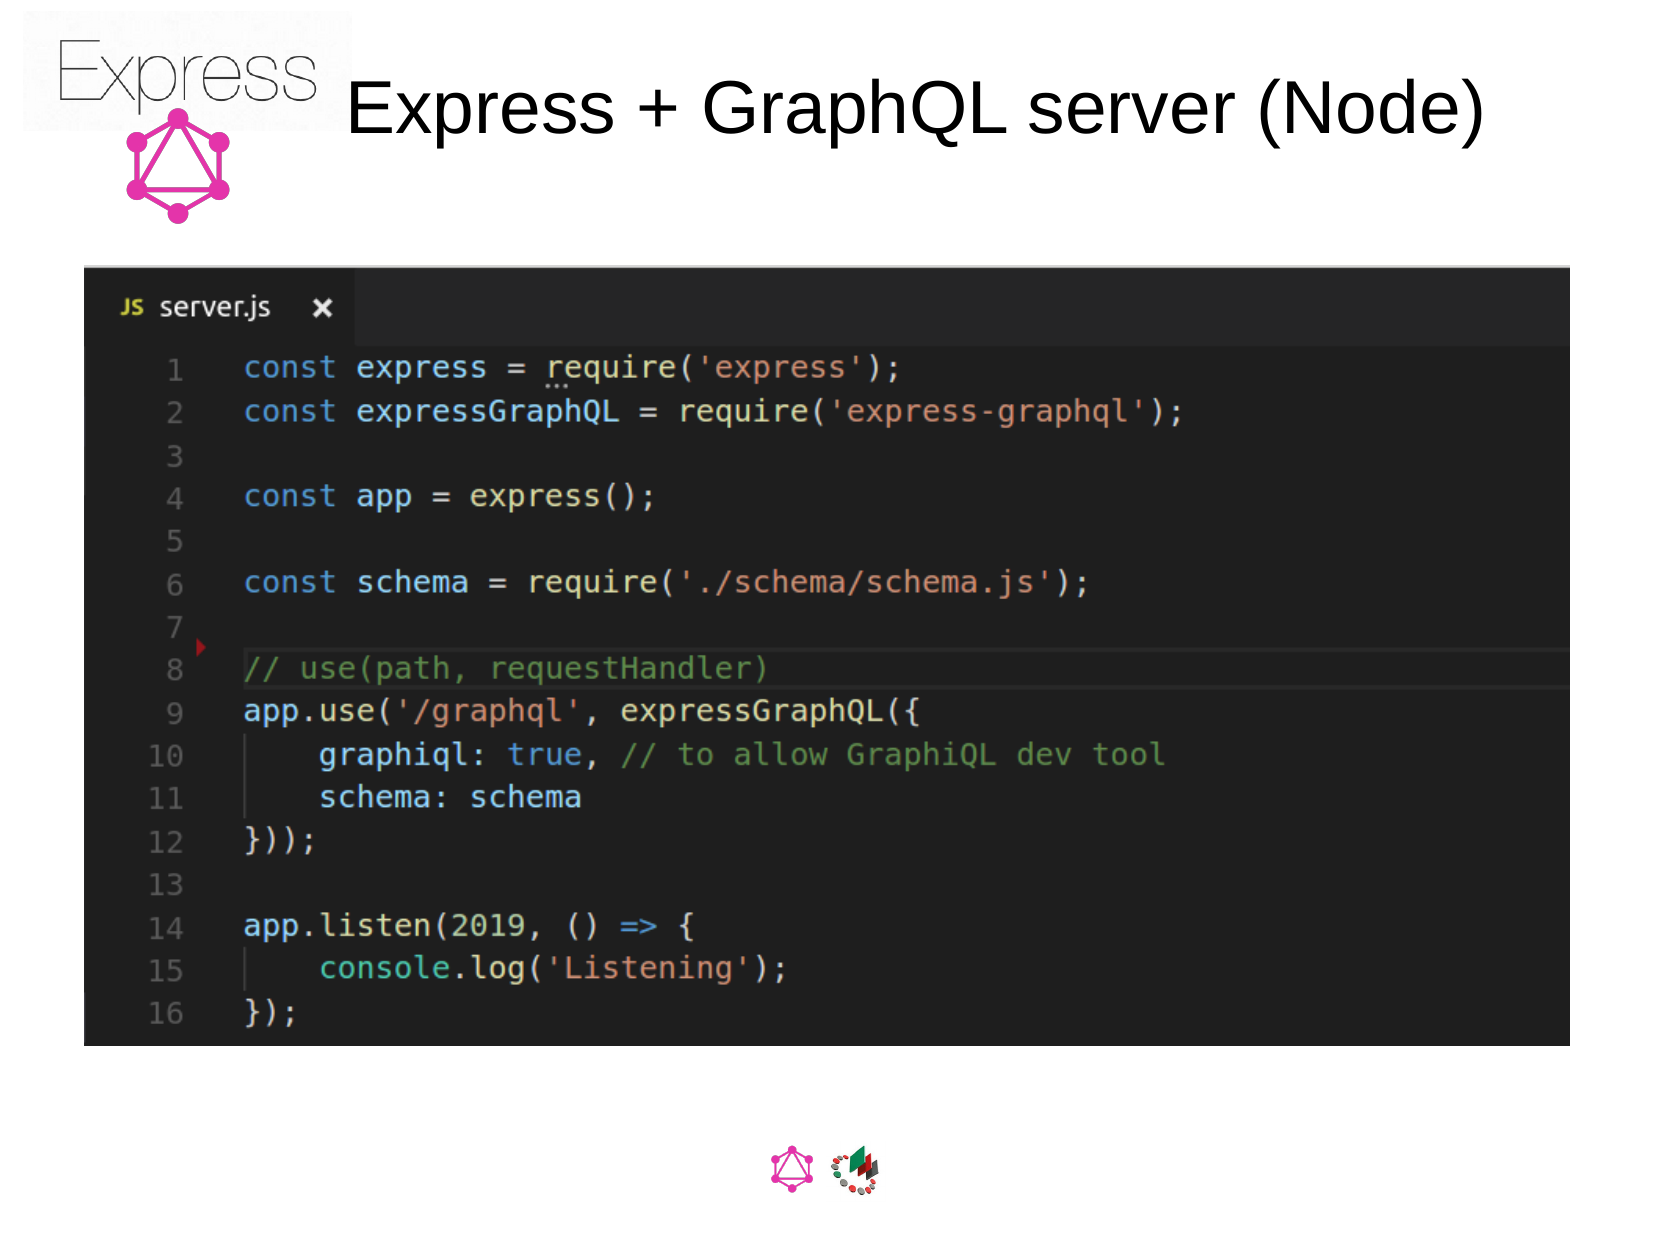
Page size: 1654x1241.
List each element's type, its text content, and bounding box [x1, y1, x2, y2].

picture [23, 11, 352, 131]
picture [119, 107, 237, 225]
picture [768, 1145, 816, 1193]
picture [826, 1141, 886, 1202]
picture [84, 265, 1570, 1046]
title Express + GraphQL server (Node) [82, 49, 1571, 154]
